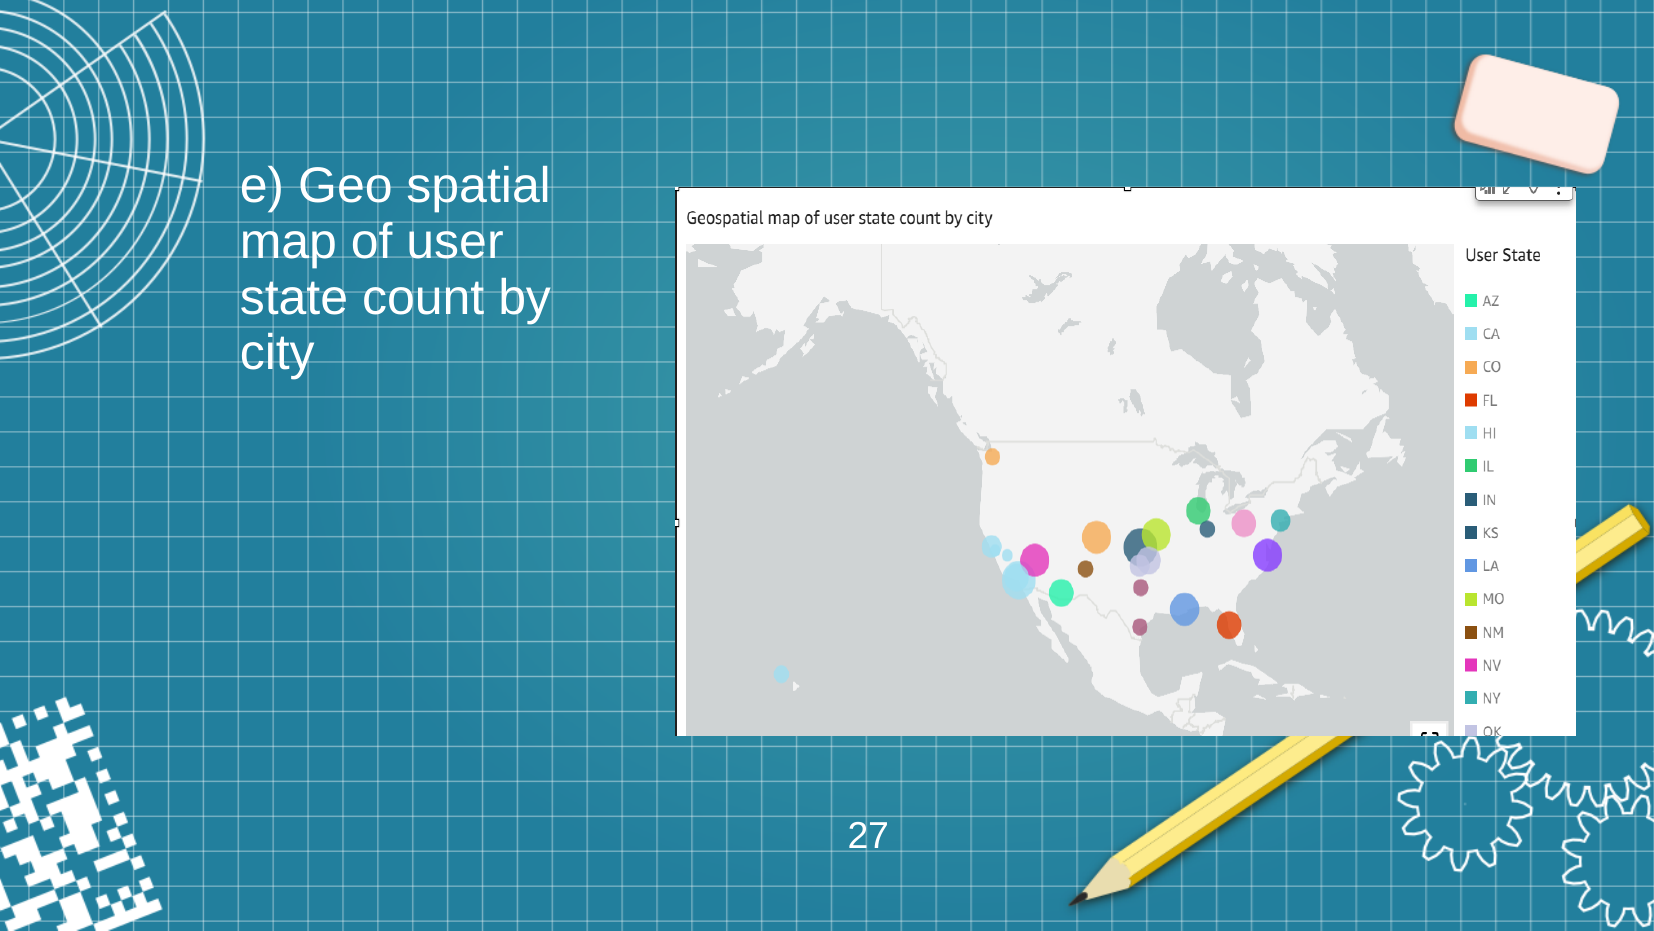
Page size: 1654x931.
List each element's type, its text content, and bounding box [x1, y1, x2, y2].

picture [0, 0, 1654, 931]
text_box <number> [724, 806, 1013, 863]
text_box e) Geo spatial map of user state count by city [225, 150, 601, 713]
